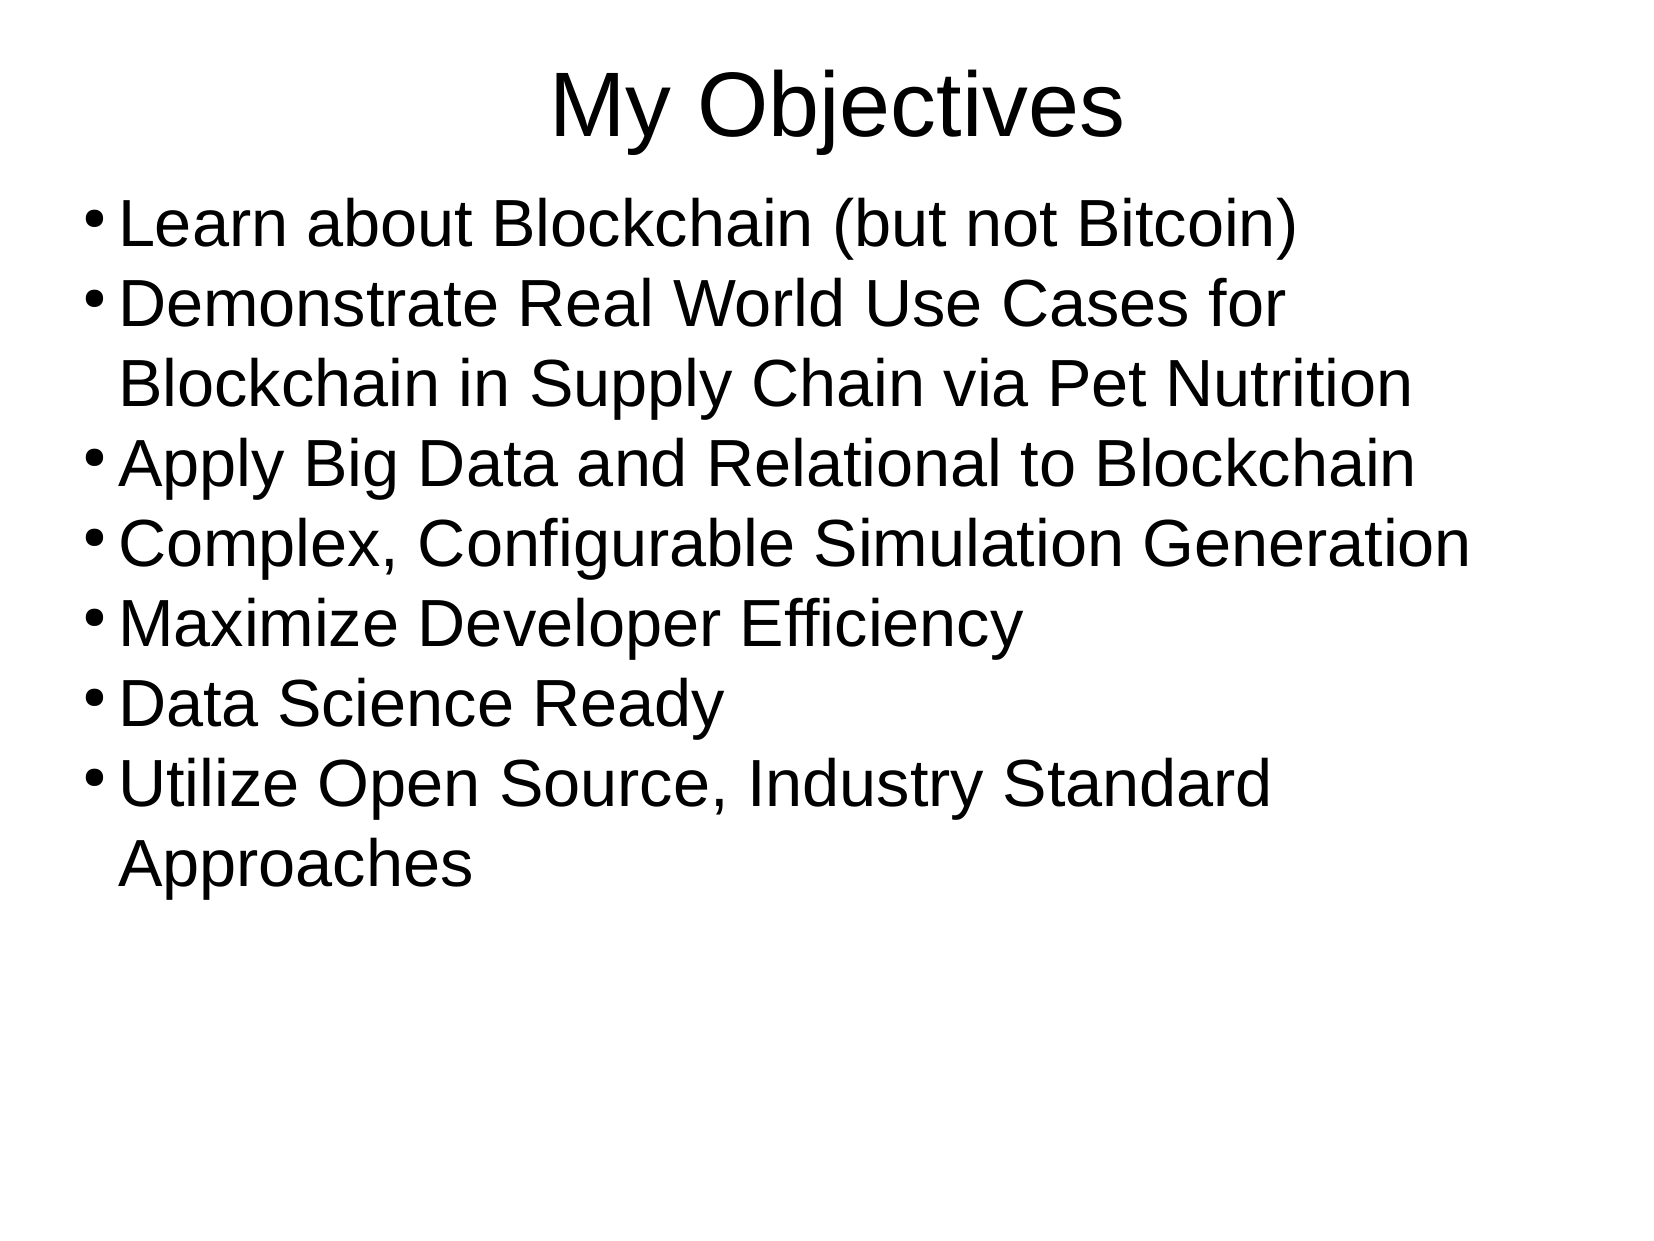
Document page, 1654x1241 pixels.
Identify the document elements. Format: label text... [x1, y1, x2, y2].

text_box My Objectives [105, 48, 1571, 152]
text_box Learn about Blockchain (but not Bitcoin) Demonstrate Real World Use Cases for Blockchain in Supply Chain via Pet Nutrition Apply Big Data and Relational to Blockchain Complex, Configurable Simulation Generation Maximize Developer Efficiency Data Science Ready Utilize Open Source, Industry Standard Approaches [82, 180, 1571, 1010]
